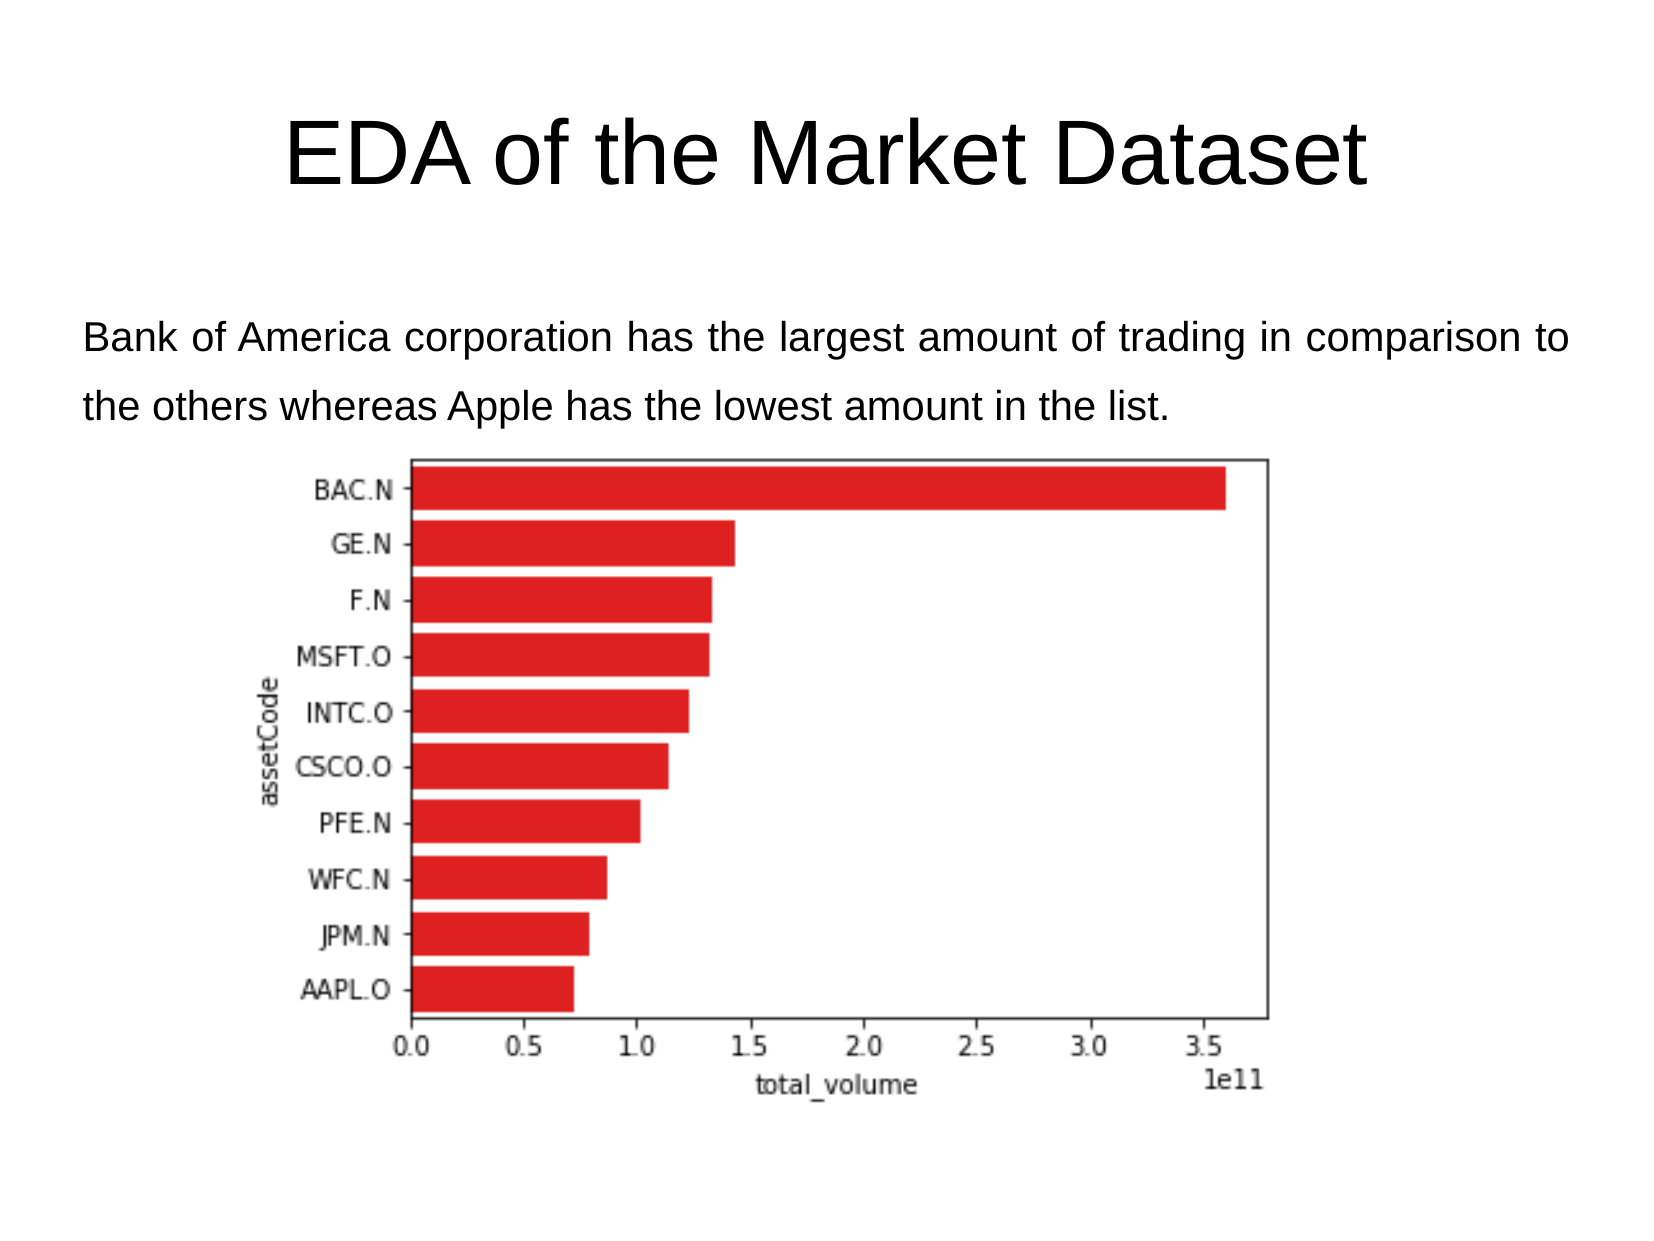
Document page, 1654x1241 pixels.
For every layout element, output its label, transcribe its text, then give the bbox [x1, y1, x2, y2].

picture [240, 434, 1293, 1118]
title EDA of the Market Dataset [82, 49, 1571, 257]
list Bank of America corporation has the largest amount of trading in comparison to the others whereas Apple has the lowest amount in the list. [82, 290, 1571, 1010]
